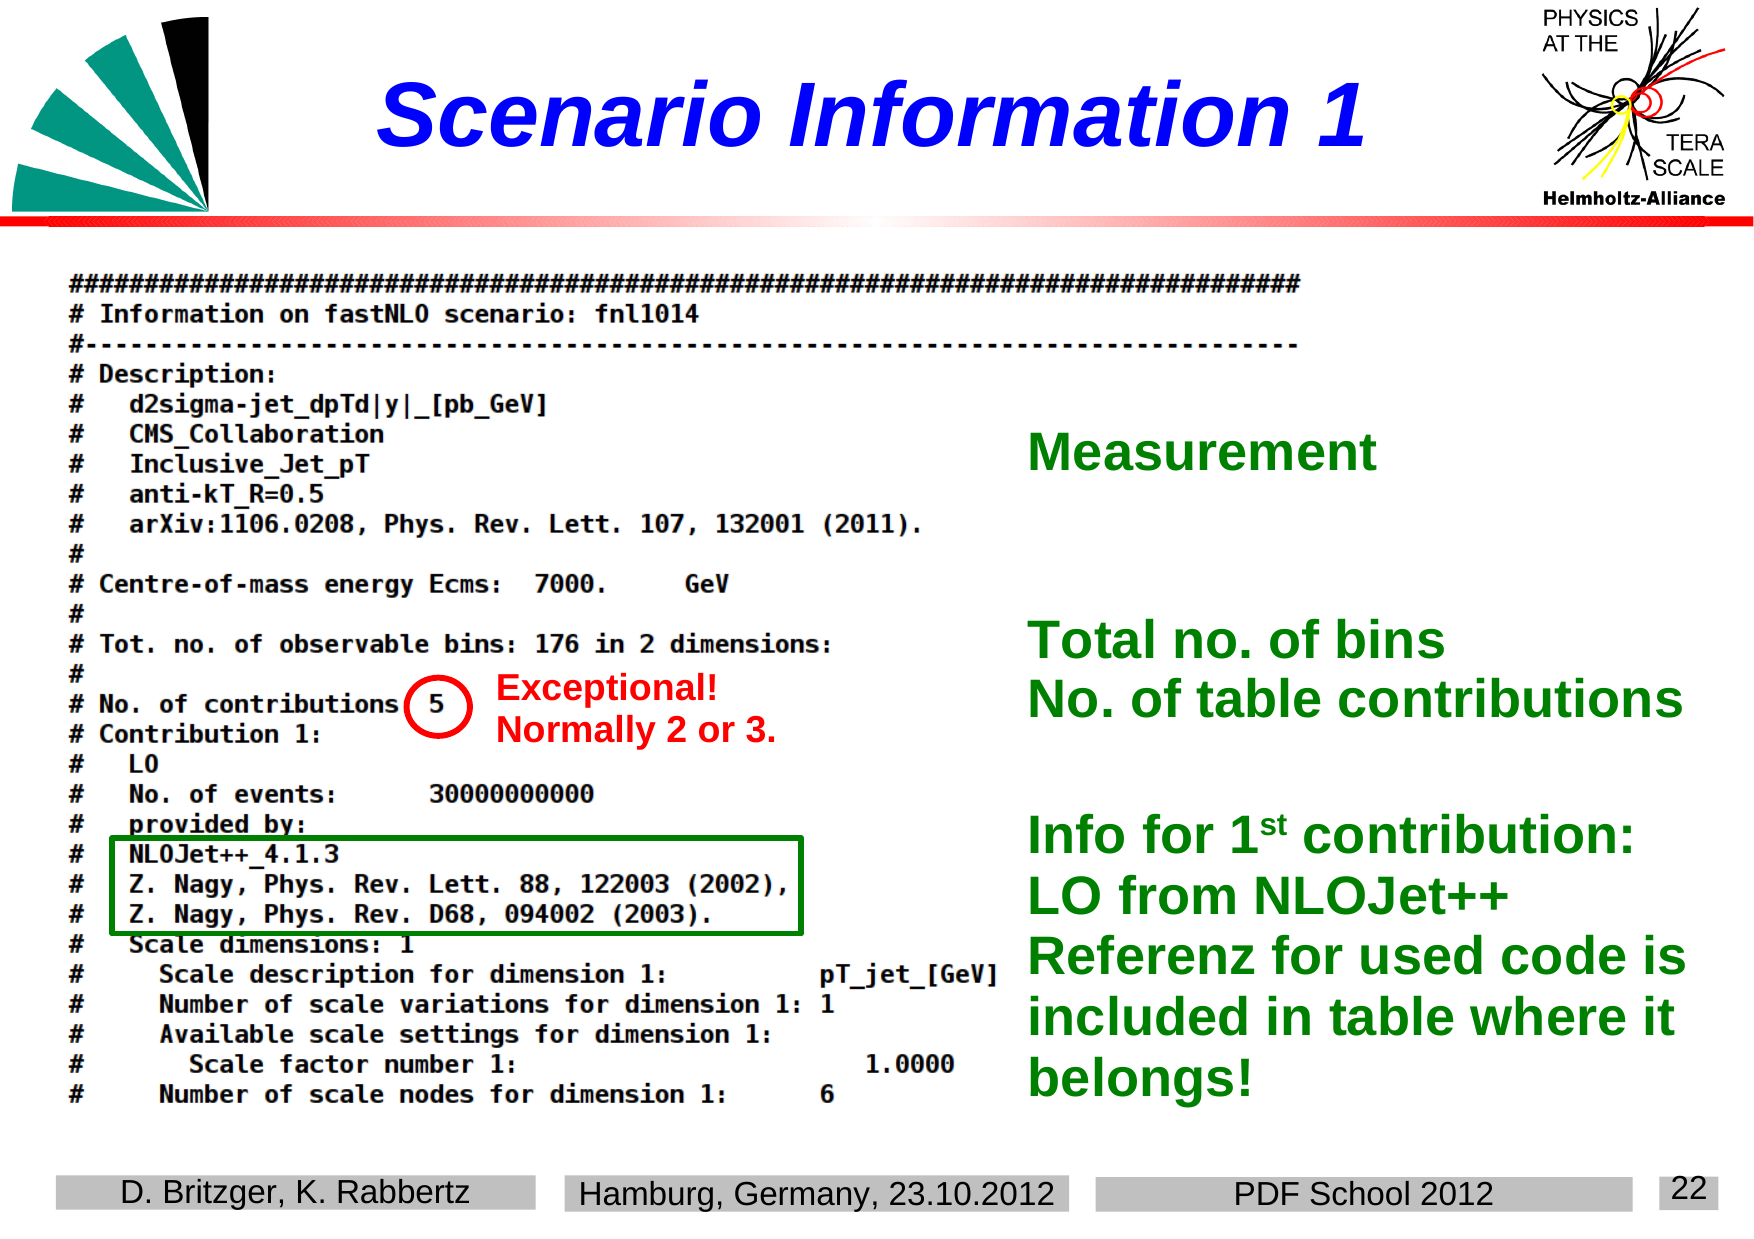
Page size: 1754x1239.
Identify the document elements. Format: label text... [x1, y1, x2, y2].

text_box Exceptional! Normally 2 or 3. [484, 660, 789, 757]
text_box Info for 1st contribution: LO from NLOJet++ Referenz for used code is included in table where it belongs! [1015, 798, 1701, 1116]
picture [1524, 0, 1742, 216]
picture [12, 17, 209, 214]
text_box Measurement [1015, 415, 1441, 488]
text_box Total no. of bins [1015, 604, 1459, 663]
picture [64, 269, 1308, 1108]
text_box No. of table contributions [1015, 663, 1698, 736]
title Scenario Information 1 [220, 22, 1525, 207]
